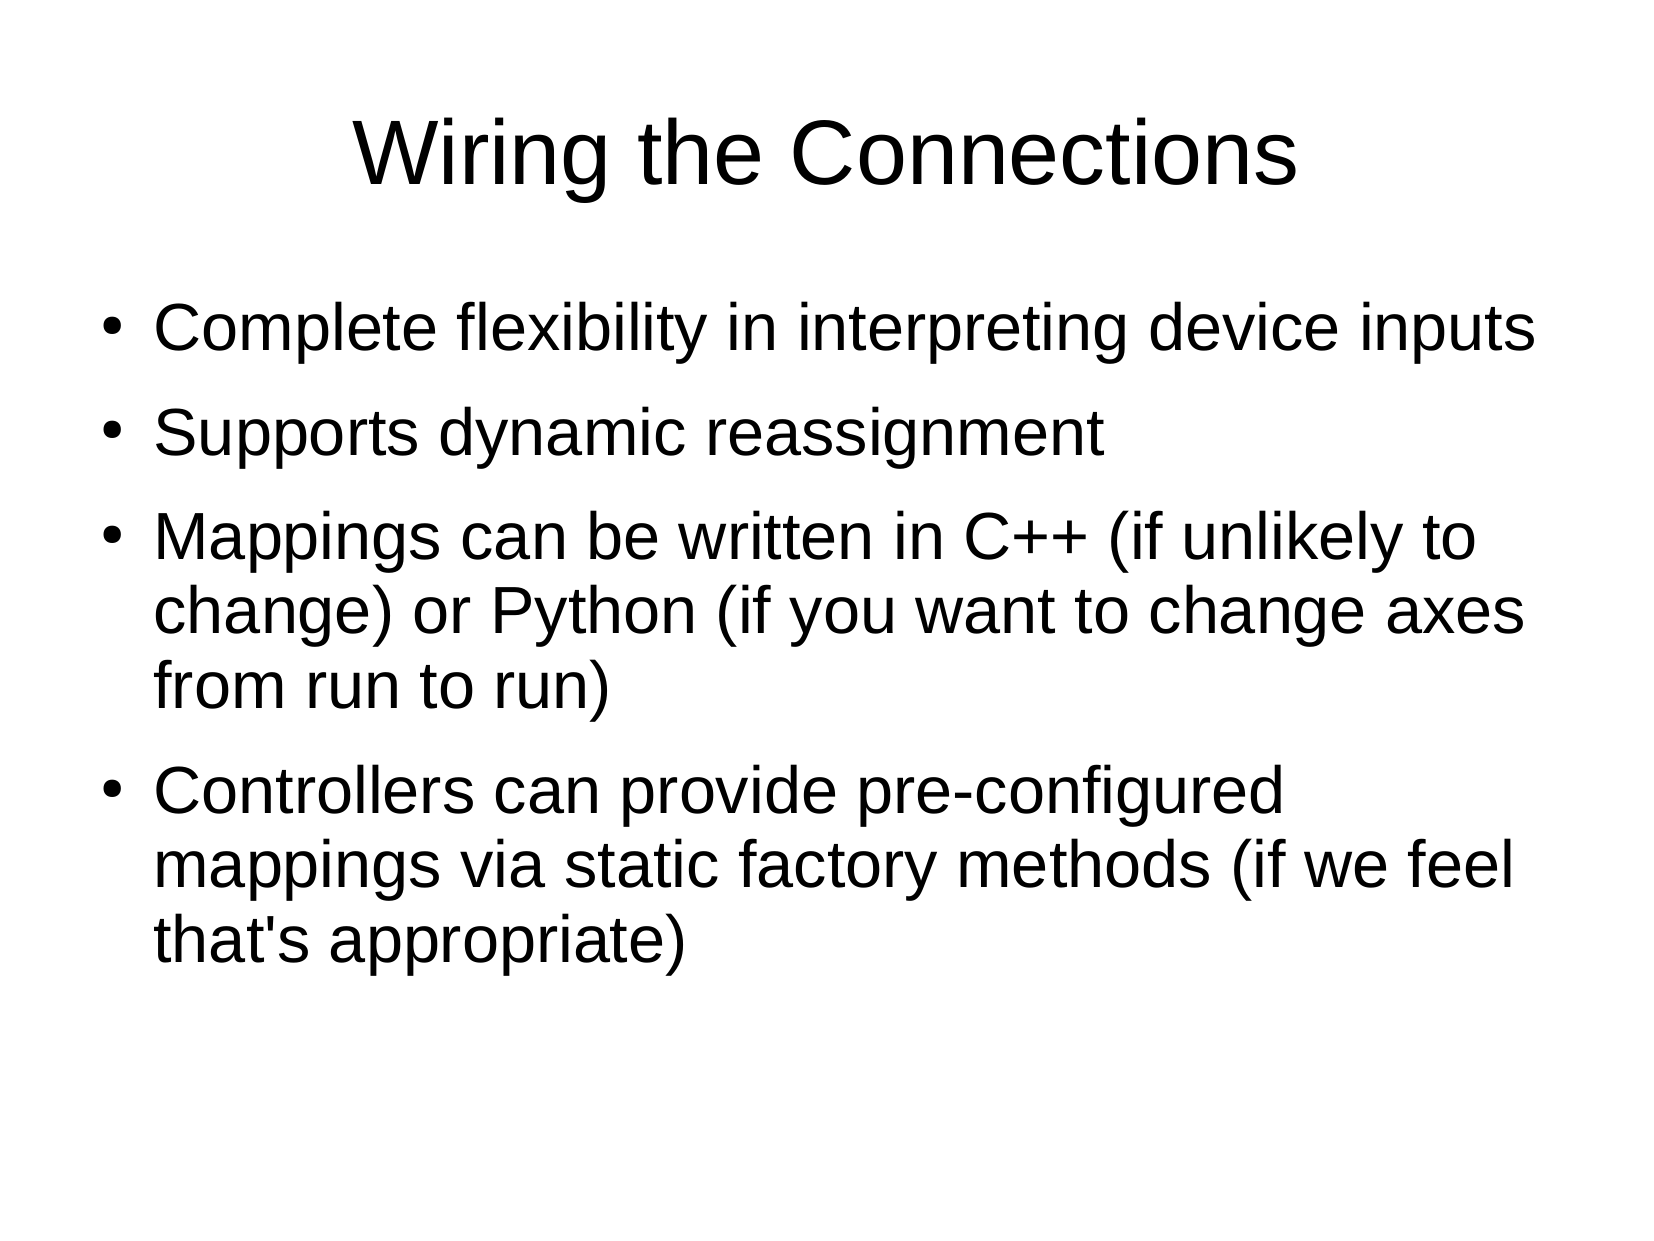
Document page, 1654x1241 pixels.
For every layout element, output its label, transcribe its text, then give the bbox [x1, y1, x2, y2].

list Complete flexibility in interpreting device inputs Supports dynamic reassignment Mappings can be written in C++ (if unlikely to change) or Python (if you want to change axes from run to run) Controllers can provide pre-configured mappings via static factory methods (if we feel that's appropriate) [82, 290, 1571, 1109]
title Wiring the Connections [82, 49, 1571, 257]
